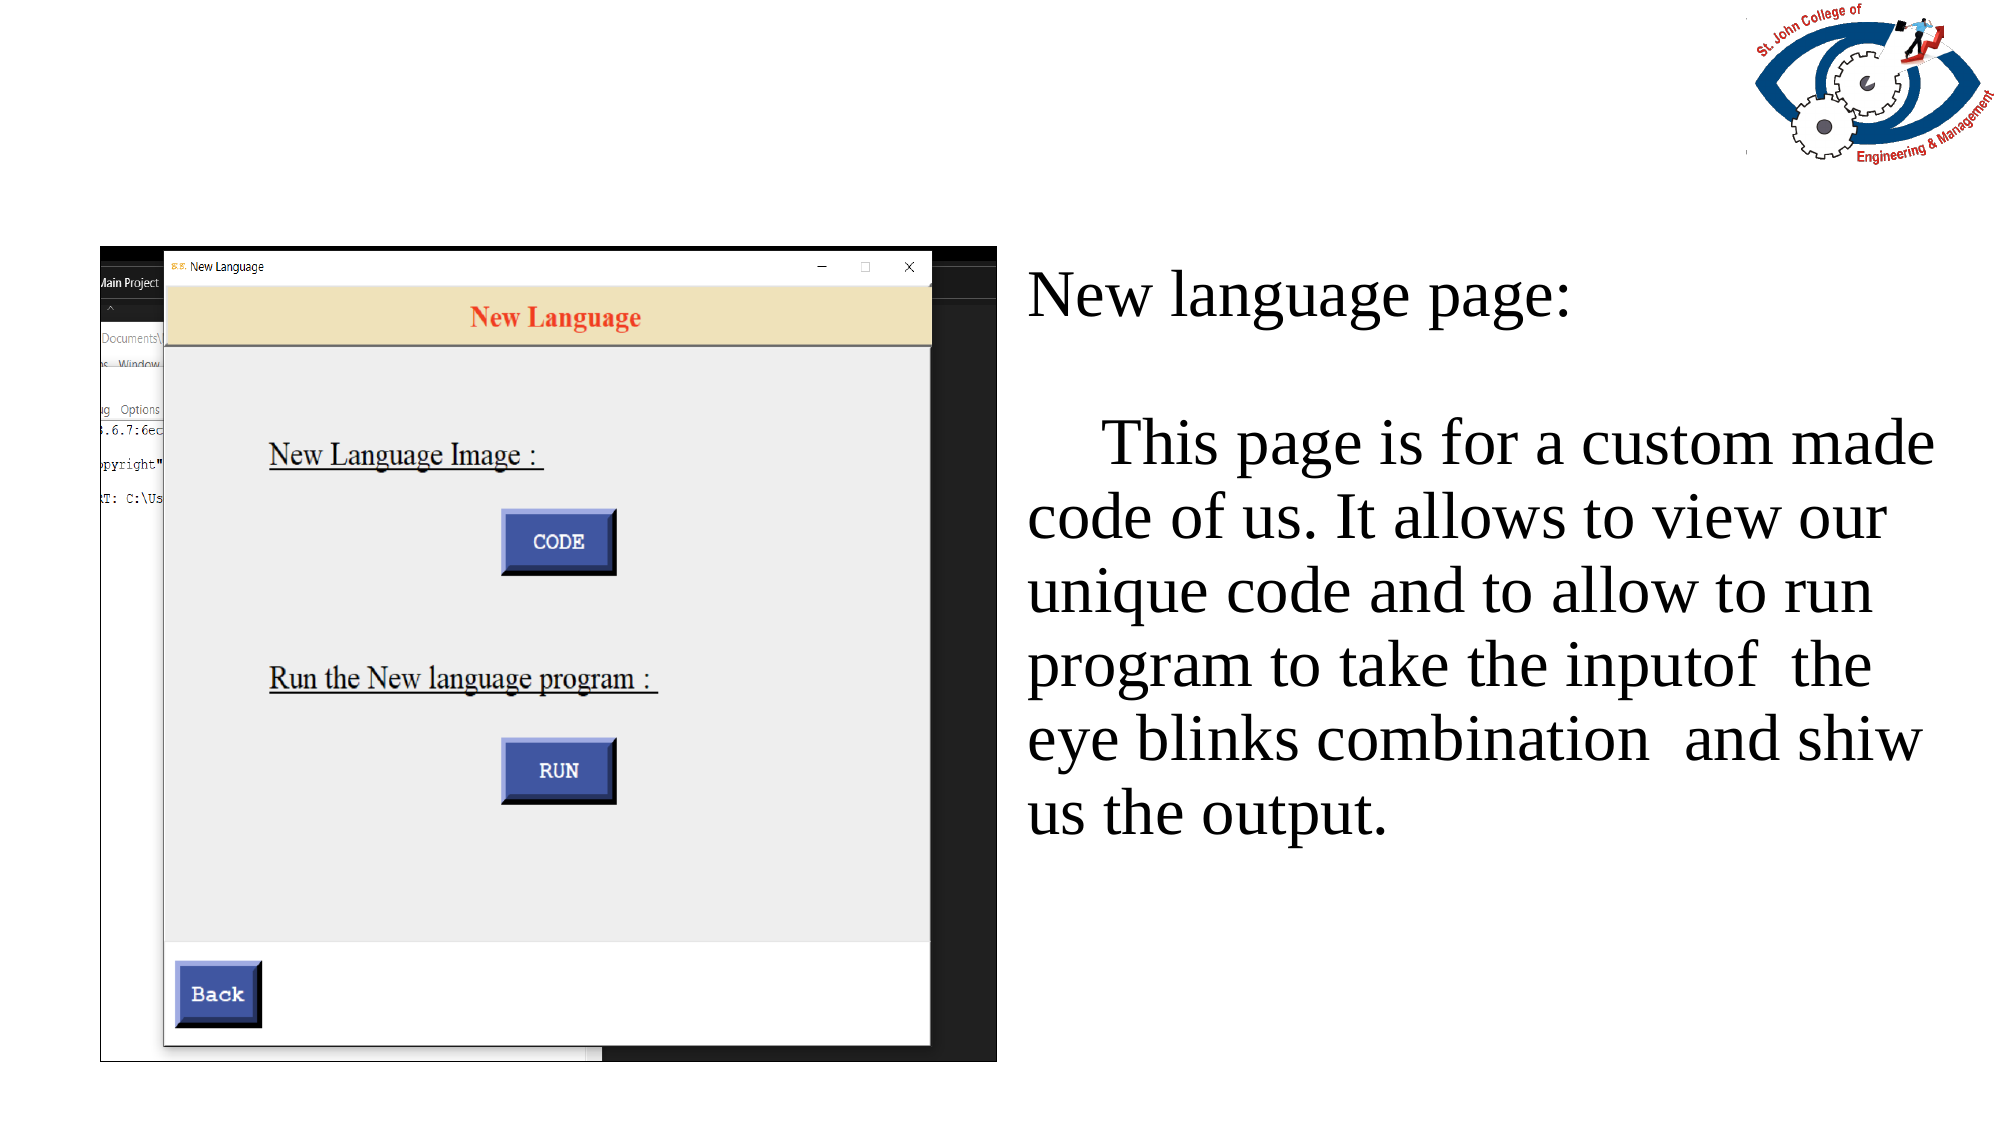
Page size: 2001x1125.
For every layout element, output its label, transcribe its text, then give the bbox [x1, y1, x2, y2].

title New language page: This page is for a custom made code of us. It allows to view our unique code and to allow to run program to take the inputof the eye blinks combination and shiw us the output. [1027, 256, 1949, 910]
picture [1746, 0, 2000, 168]
picture [100, 246, 997, 1062]
